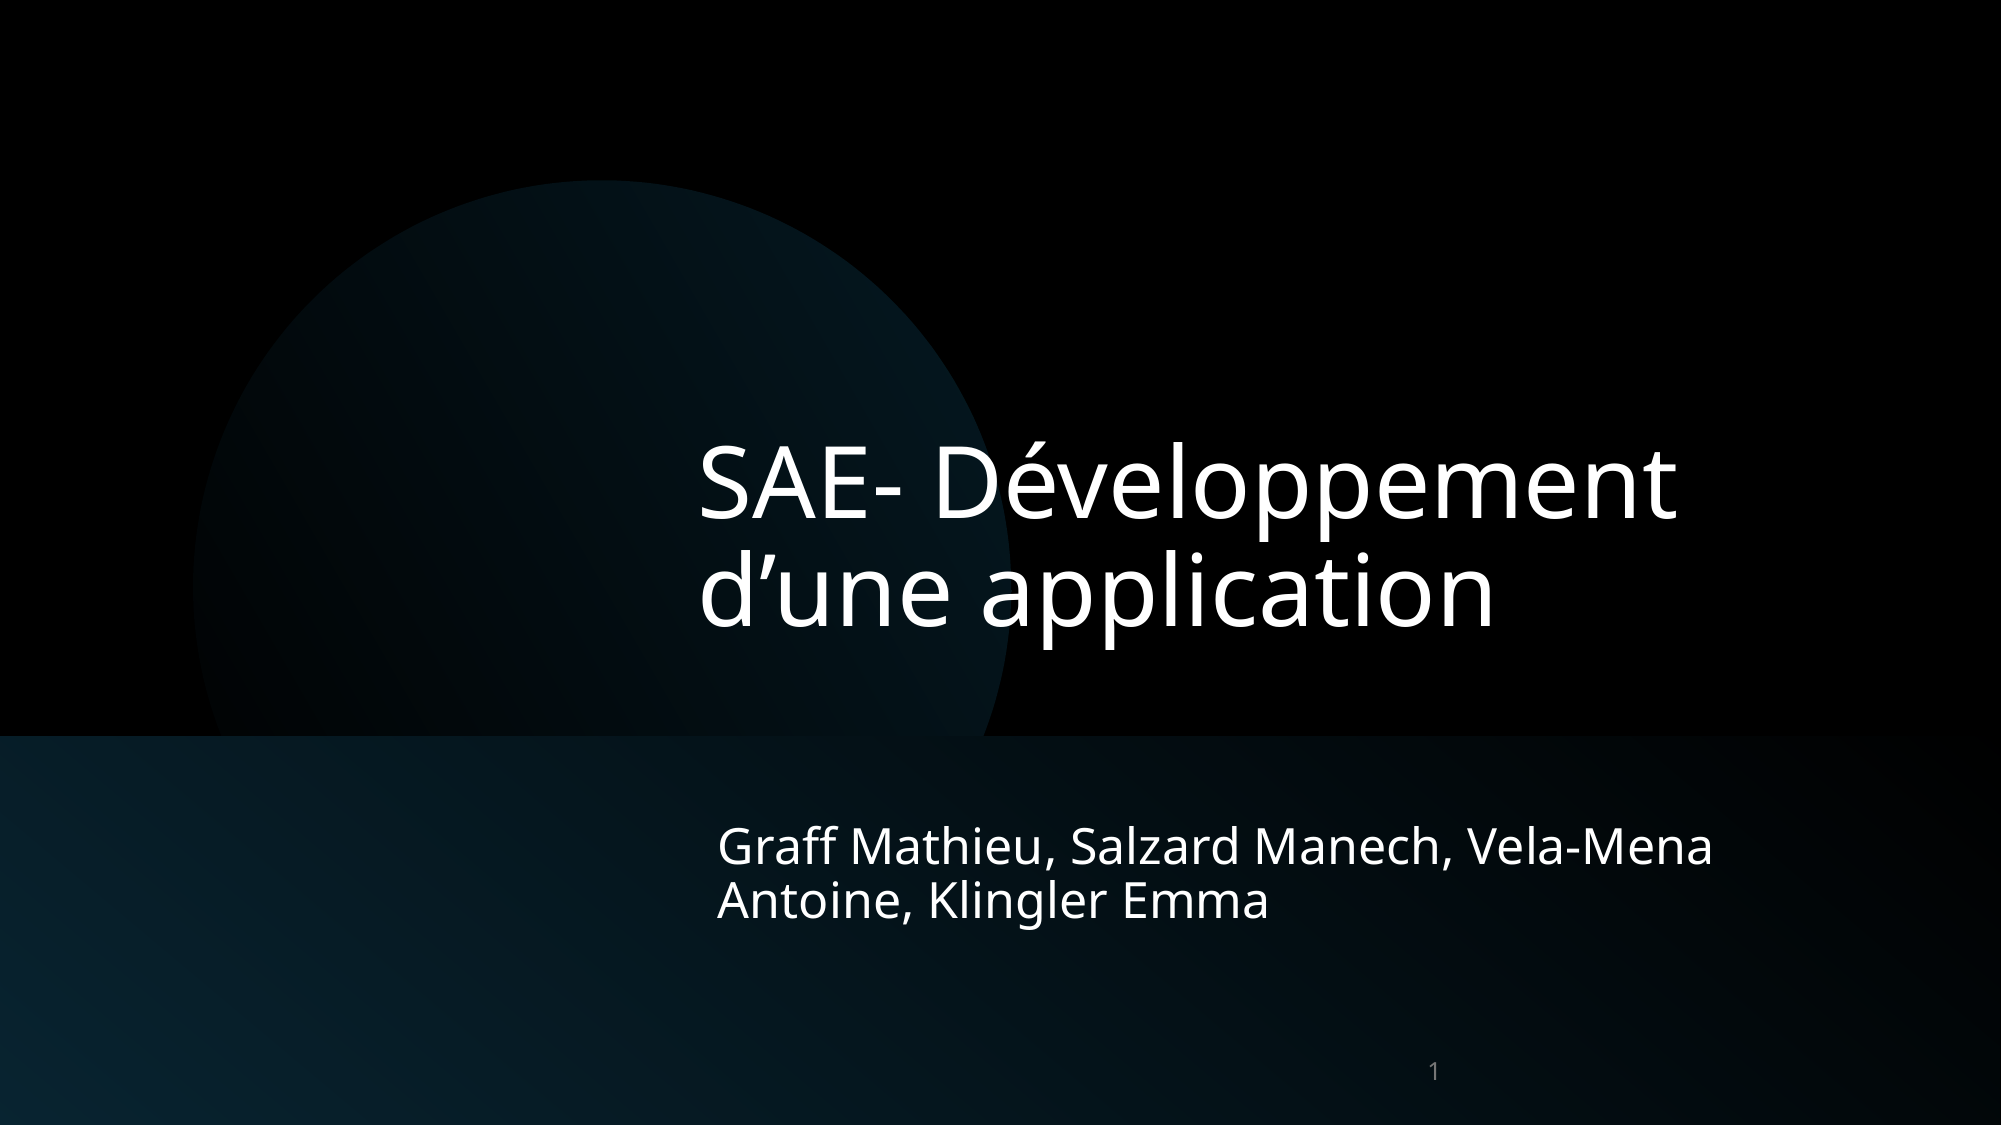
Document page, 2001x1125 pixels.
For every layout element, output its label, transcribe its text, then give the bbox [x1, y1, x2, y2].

subtitle Graff Mathieu, Salzard Manech, Vela-Mena Antoine, Klingler Emma [702, 813, 1861, 991]
text_box [0, 0, 2000, 1125]
title SAE- Développement d’une application [682, 134, 1785, 656]
